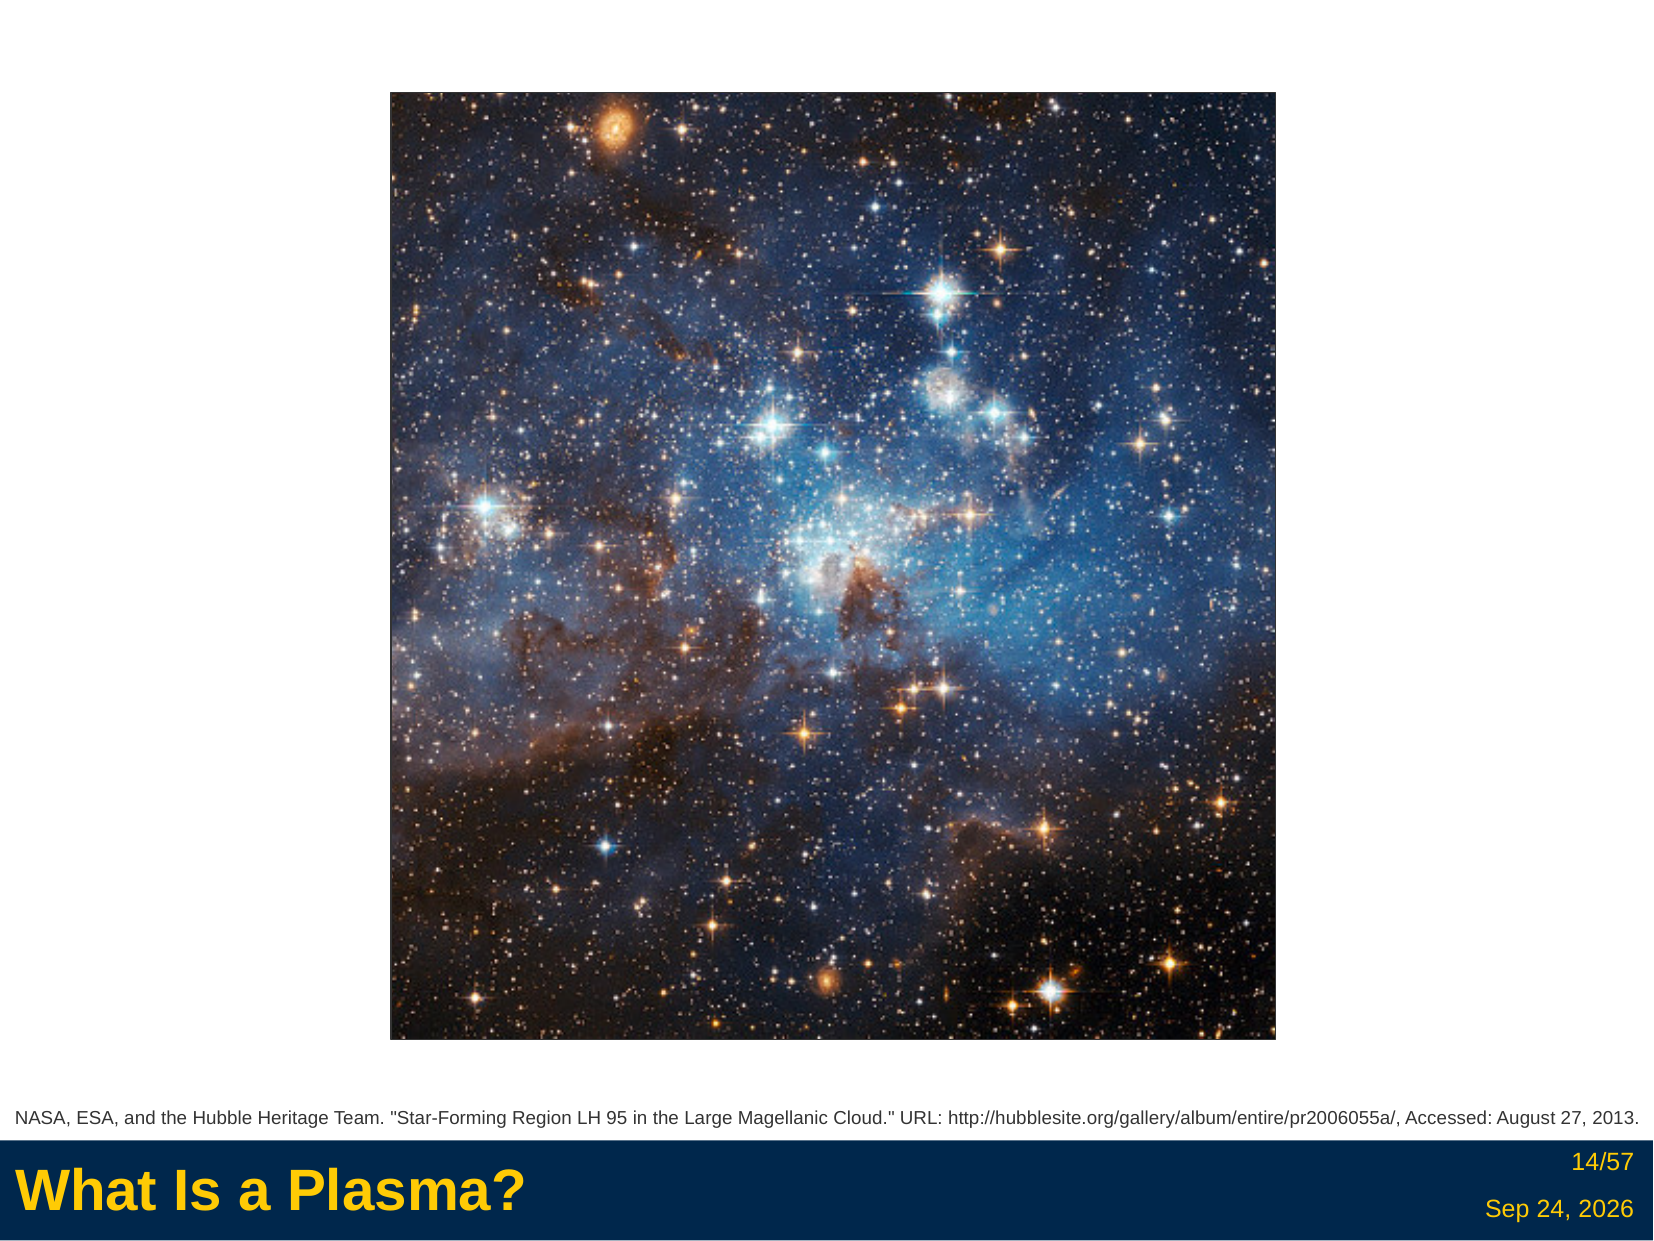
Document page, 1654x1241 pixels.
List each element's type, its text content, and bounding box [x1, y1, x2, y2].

title What Is a Plasma? [14, 1140, 1380, 1241]
picture [391, 93, 1275, 1039]
